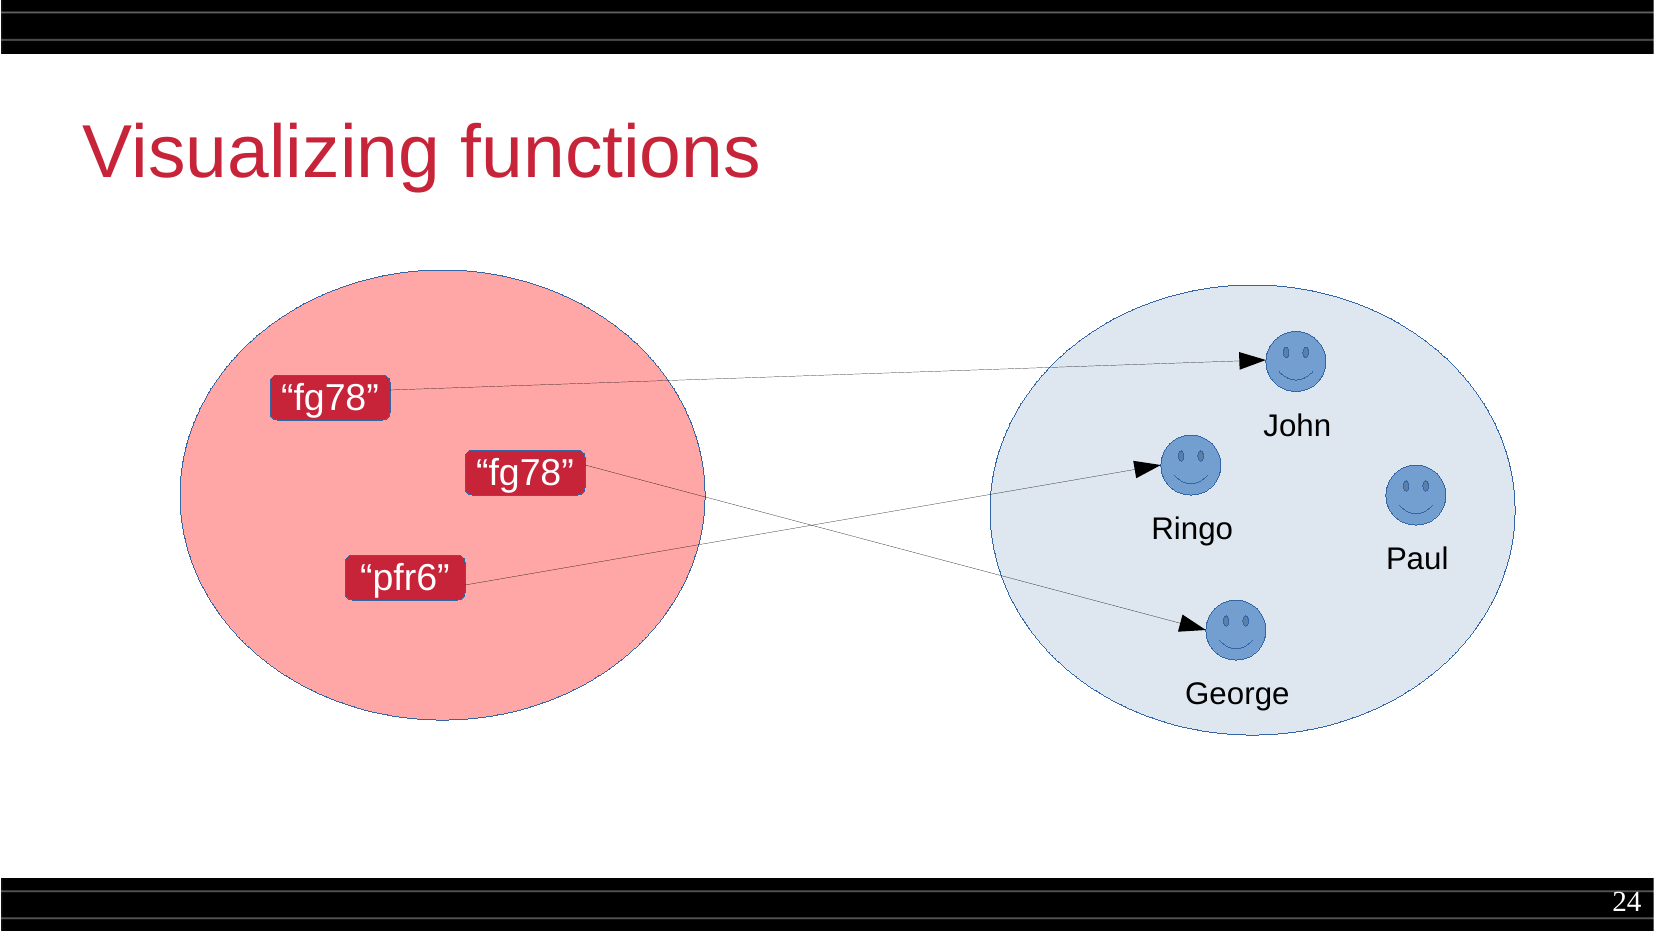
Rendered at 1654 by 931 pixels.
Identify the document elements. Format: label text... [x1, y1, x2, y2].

text_box Paul [1350, 534, 1486, 584]
text_box “fg78” [270, 375, 391, 421]
text_box “pfr6” [345, 555, 466, 601]
text_box Ringo [1125, 504, 1261, 554]
text_box [180, 270, 706, 721]
title Visualizing functions [82, 92, 1571, 211]
text_box “fg78” [465, 450, 586, 496]
picture [1, 0, 1654, 54]
text_box [990, 285, 1516, 736]
picture [1, 878, 1654, 931]
text_box George [1170, 669, 1306, 719]
text_box John [1230, 400, 1366, 451]
